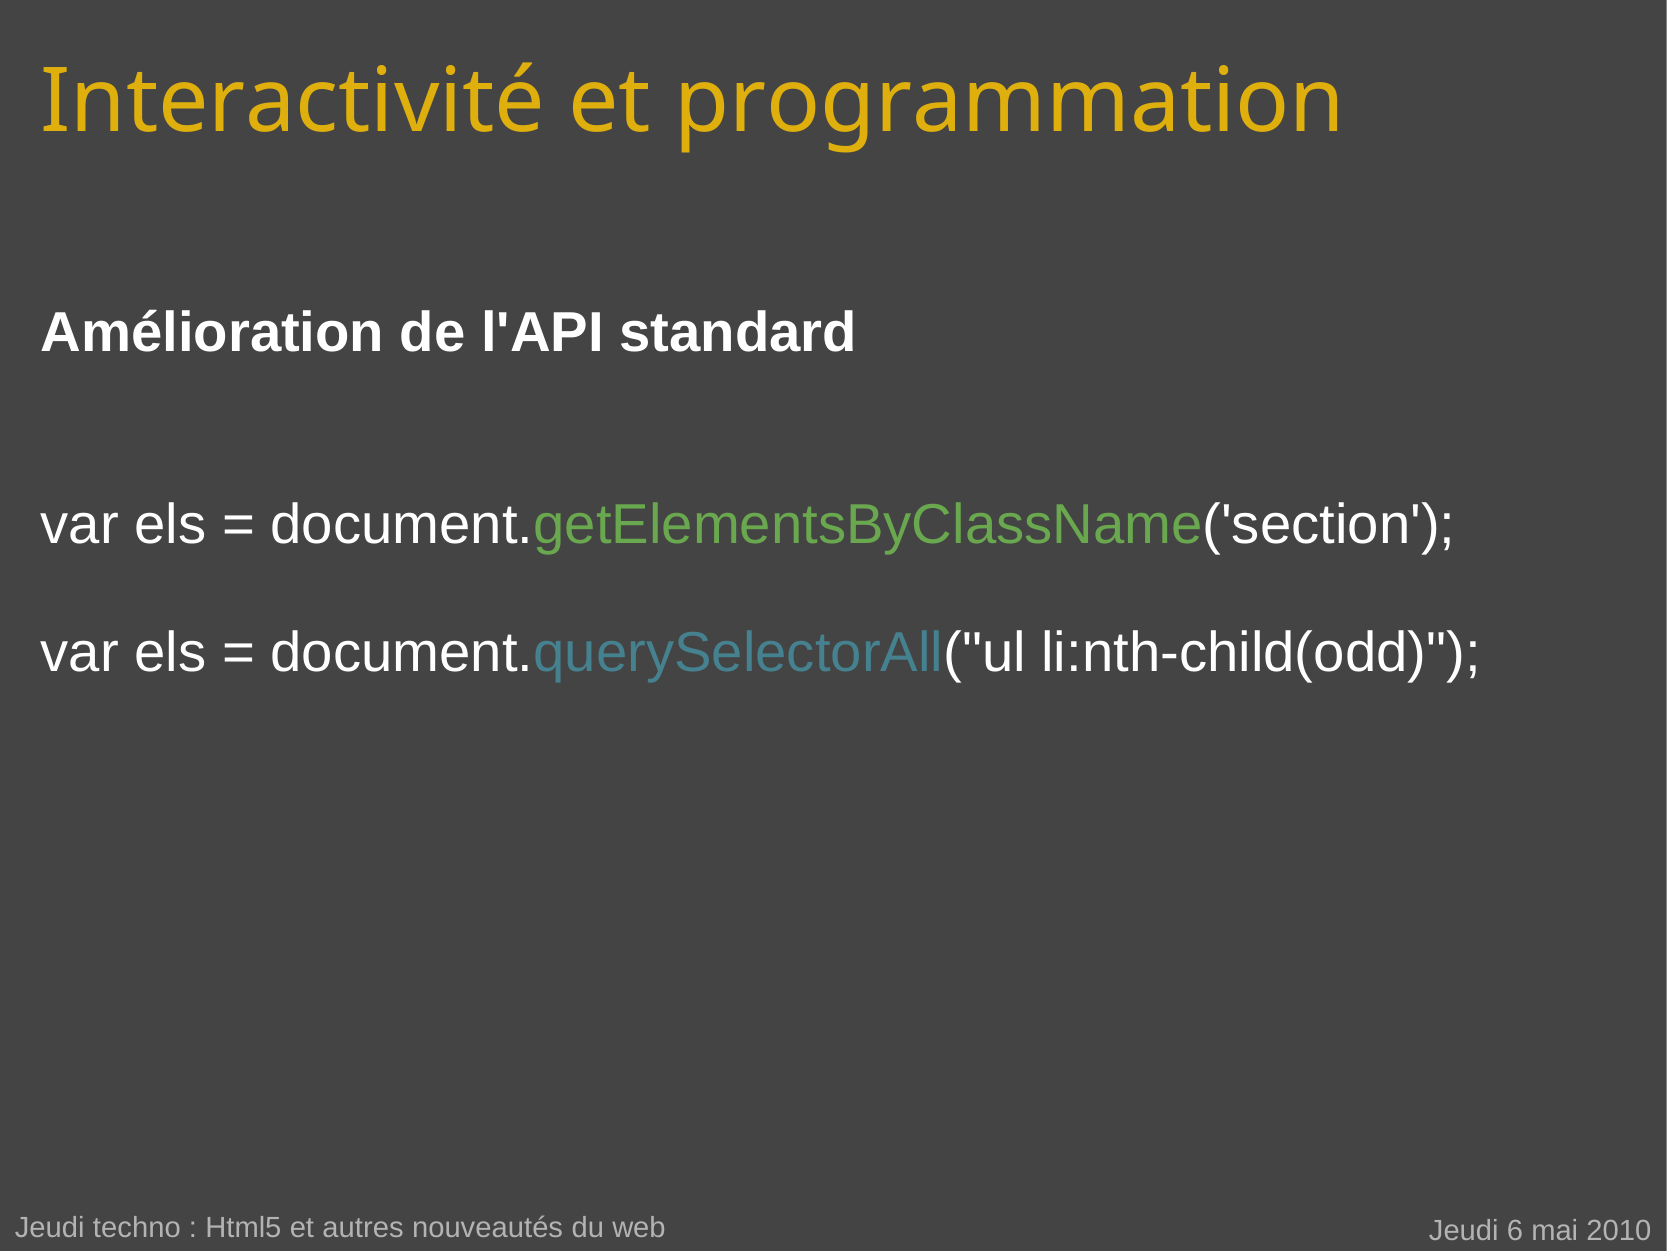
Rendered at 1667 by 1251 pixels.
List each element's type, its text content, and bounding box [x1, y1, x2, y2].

picture [0, 0, 1667, 1251]
list Amélioration de l'API standard var els = document.getElementsByClassName('section'); var els = document.querySelectorAll("ul li:nth-child(odd)"); [40, 300, 1627, 1201]
title Interactivité et programmation [40, 50, 1627, 201]
